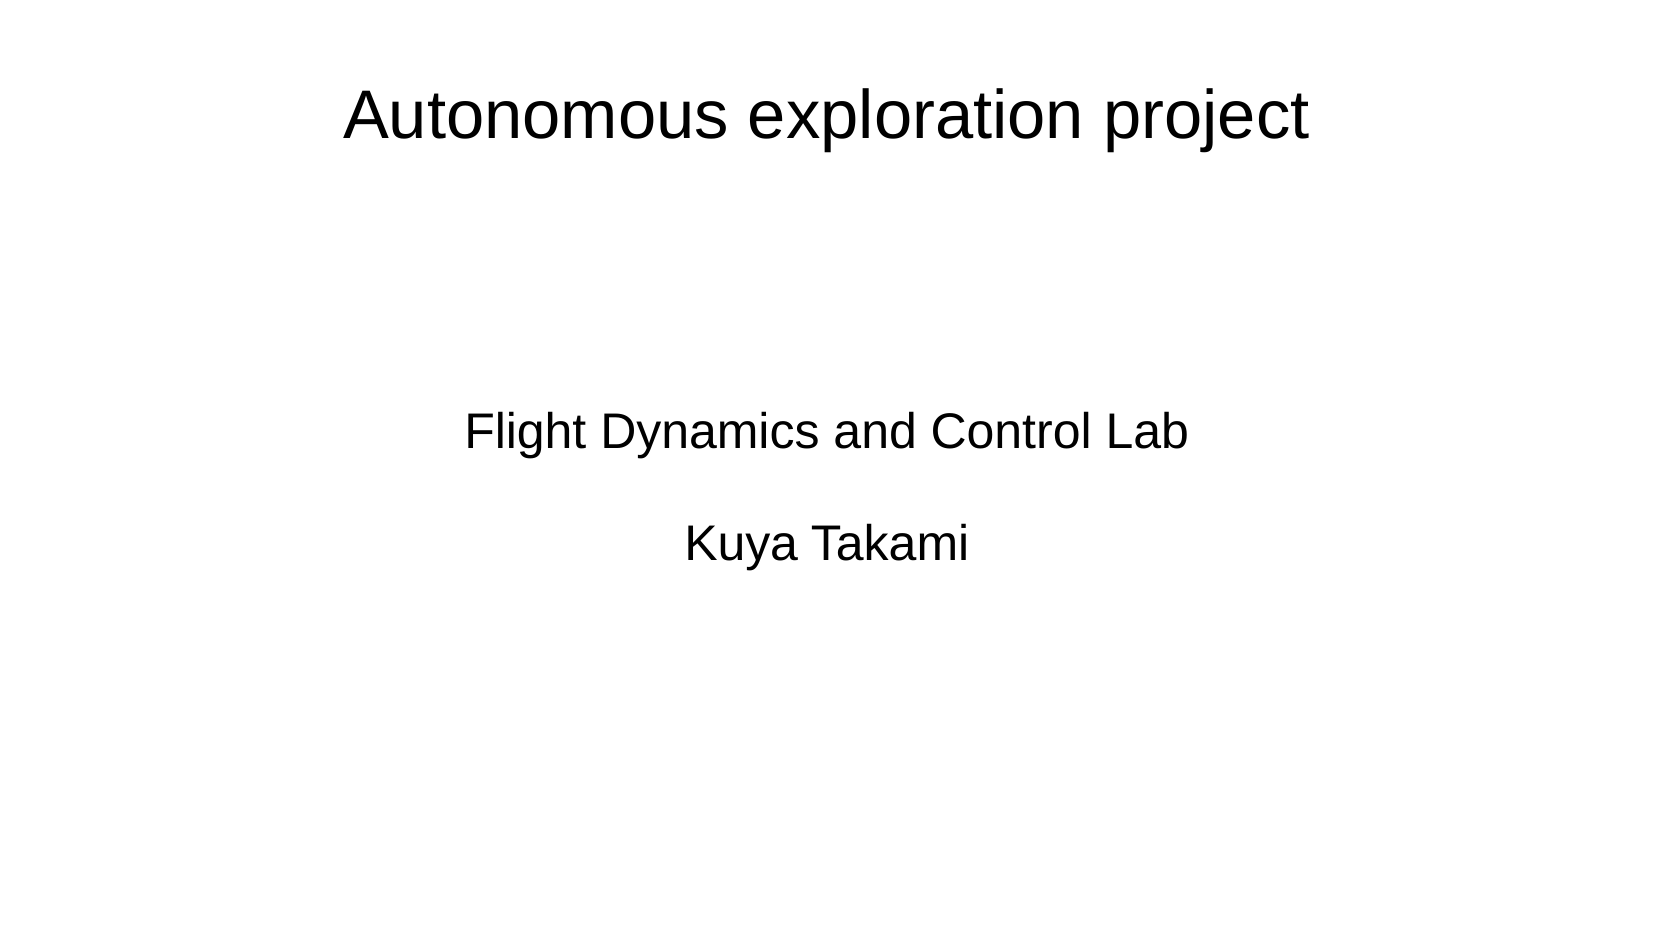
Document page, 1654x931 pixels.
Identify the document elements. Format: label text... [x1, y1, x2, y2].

title Autonomous exploration project [82, 37, 1571, 193]
subtitle Flight Dynamics and Control Lab Kuya Takami [82, 217, 1571, 758]
